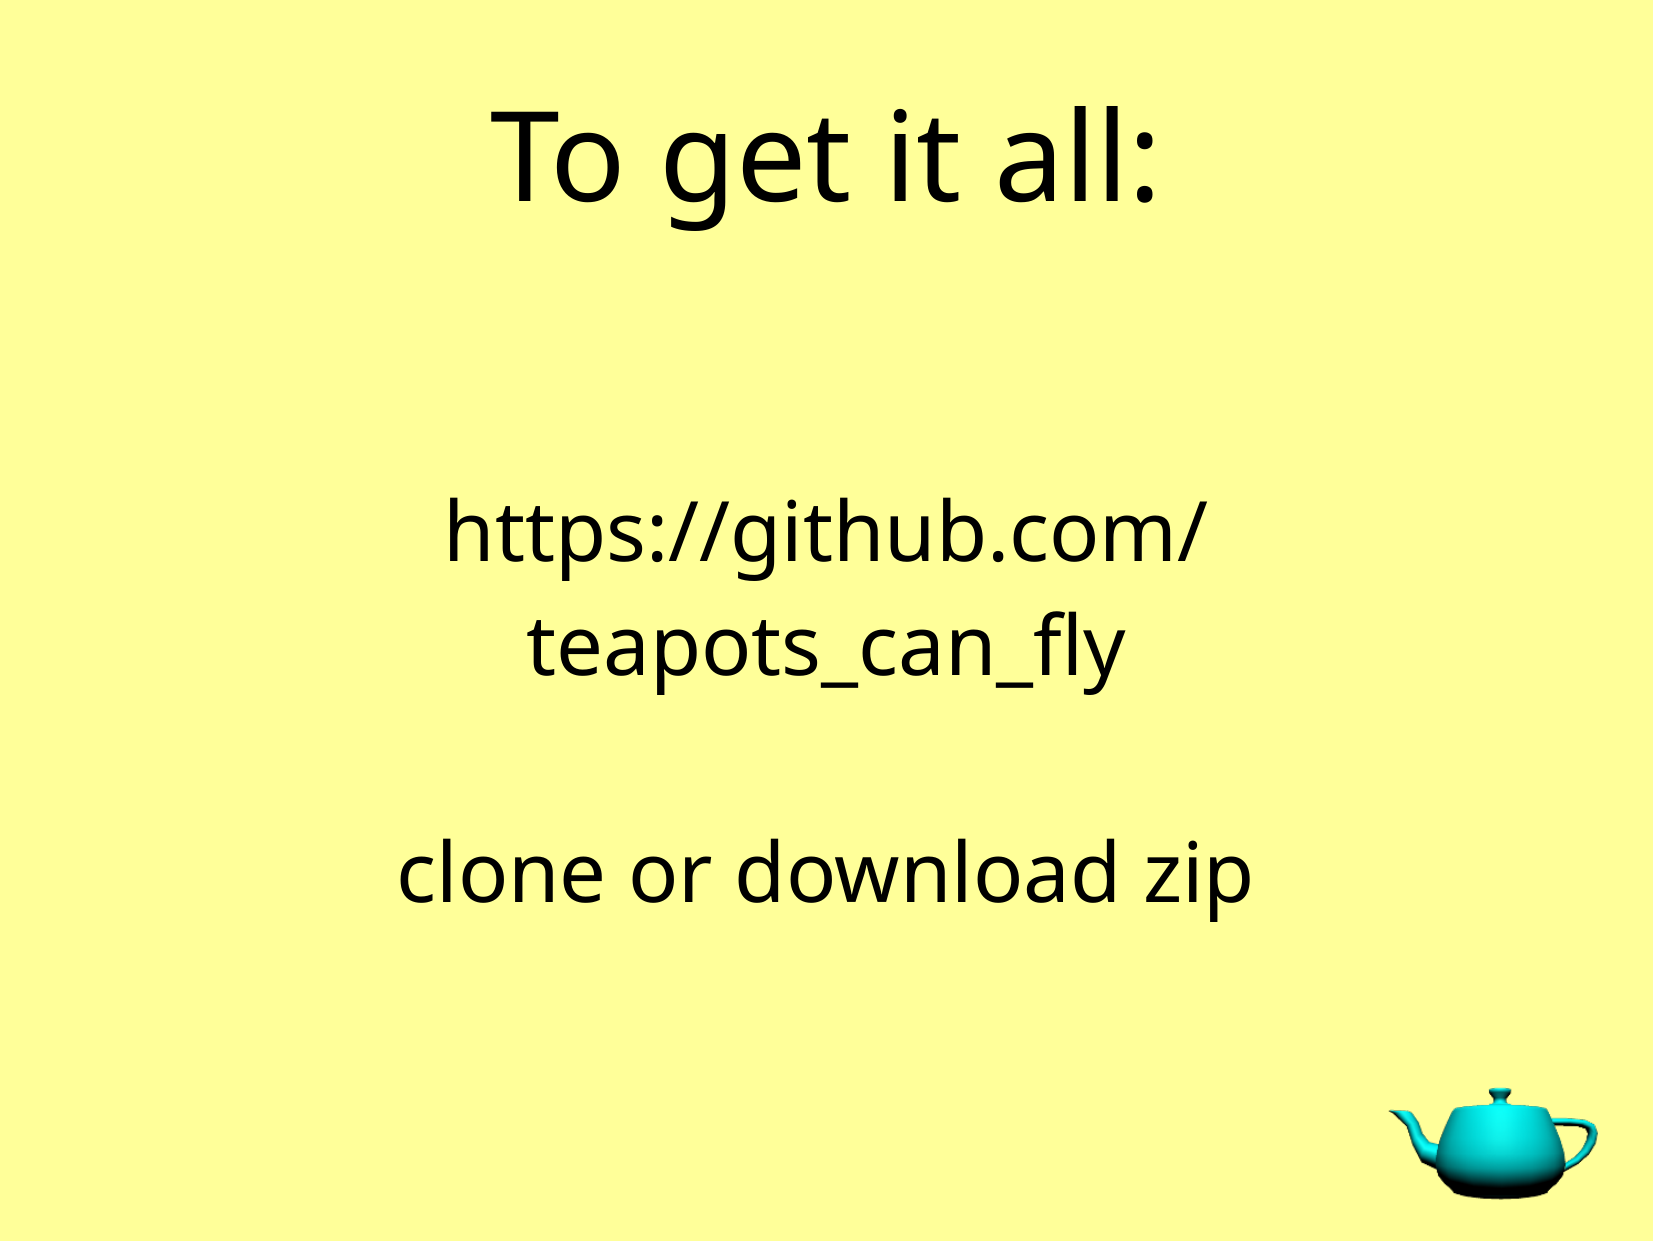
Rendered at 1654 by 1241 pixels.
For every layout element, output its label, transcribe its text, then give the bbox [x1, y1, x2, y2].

picture [1387, 1085, 1600, 1201]
subtitle https://github.com/ teapots_can_fly clone or download zip [82, 290, 1571, 1109]
title To get it all: [82, 49, 1571, 257]
